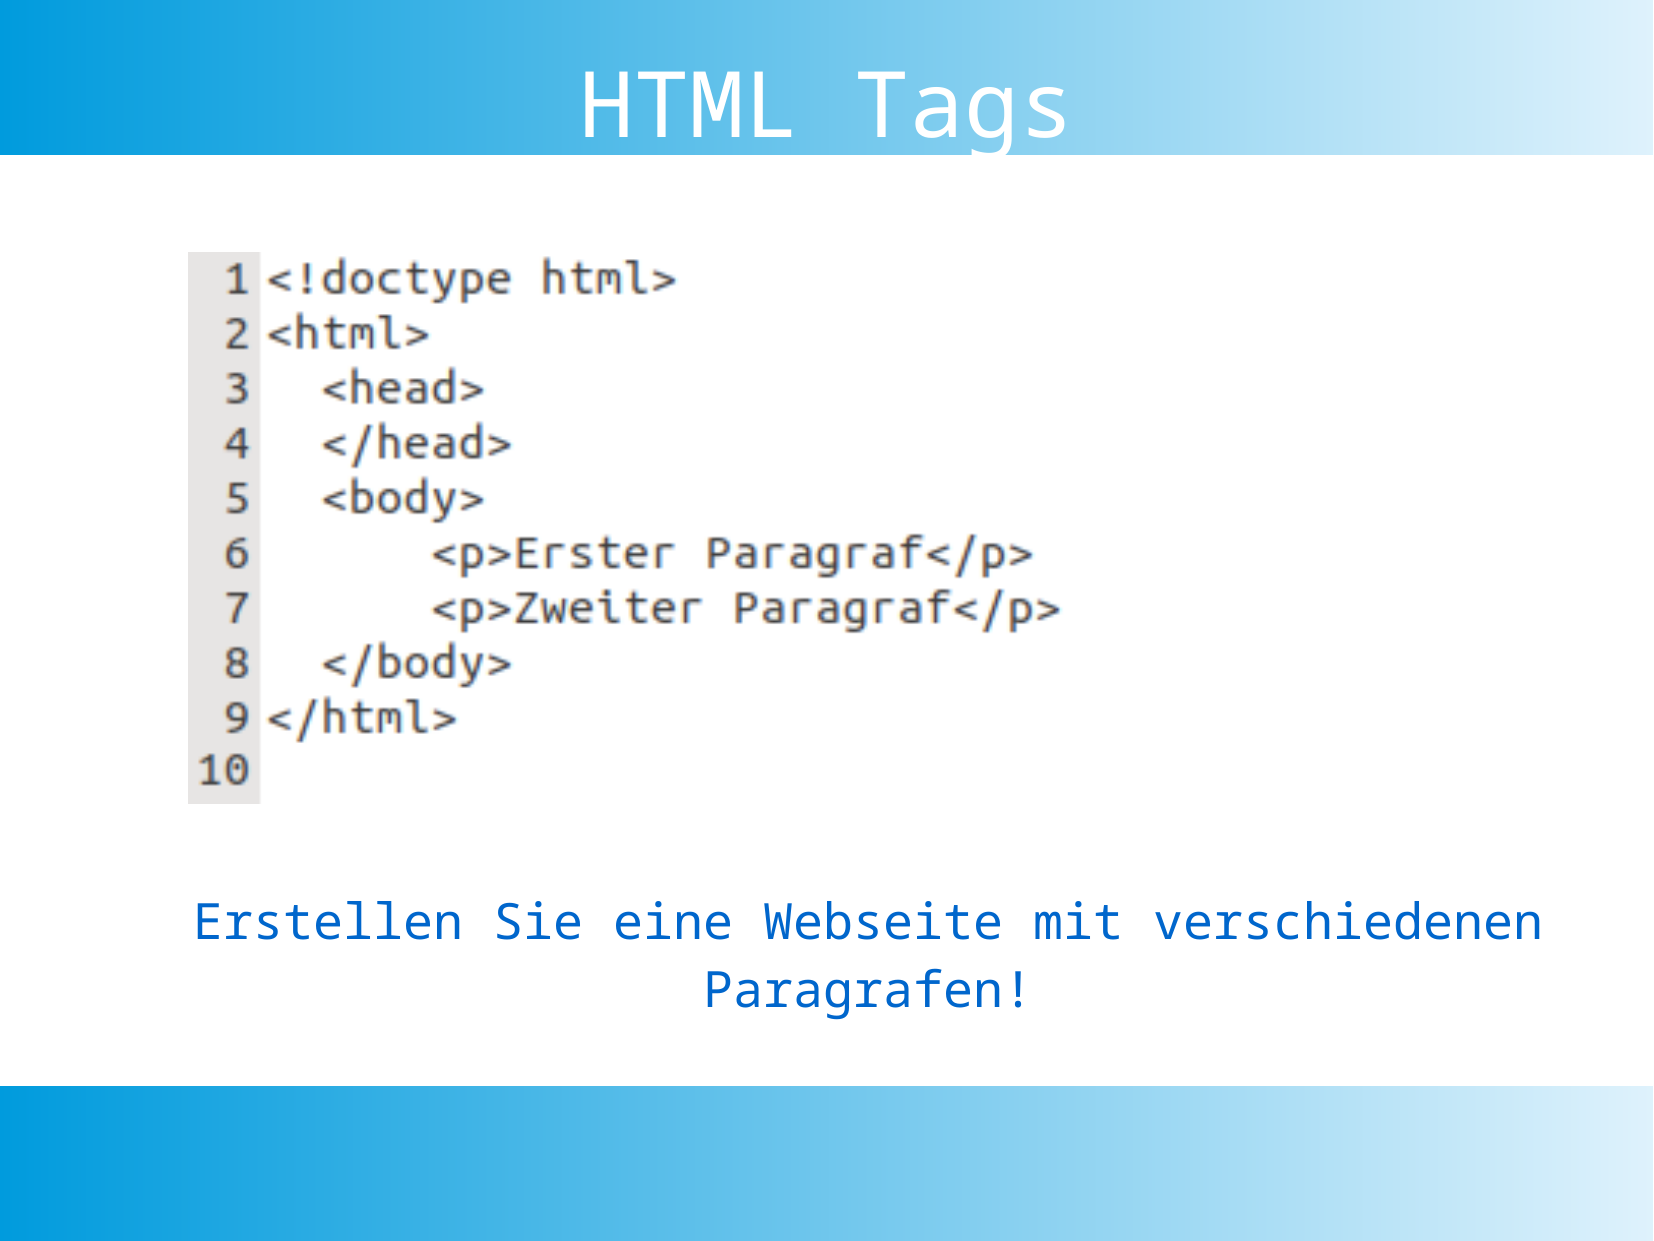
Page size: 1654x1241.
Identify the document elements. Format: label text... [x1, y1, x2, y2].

picture [188, 252, 1182, 804]
title HTML Tags [82, 40, 1571, 163]
list Erstellen Sie eine Webseite mit verschiedenen Paragrafen! [0, 885, 1654, 1040]
